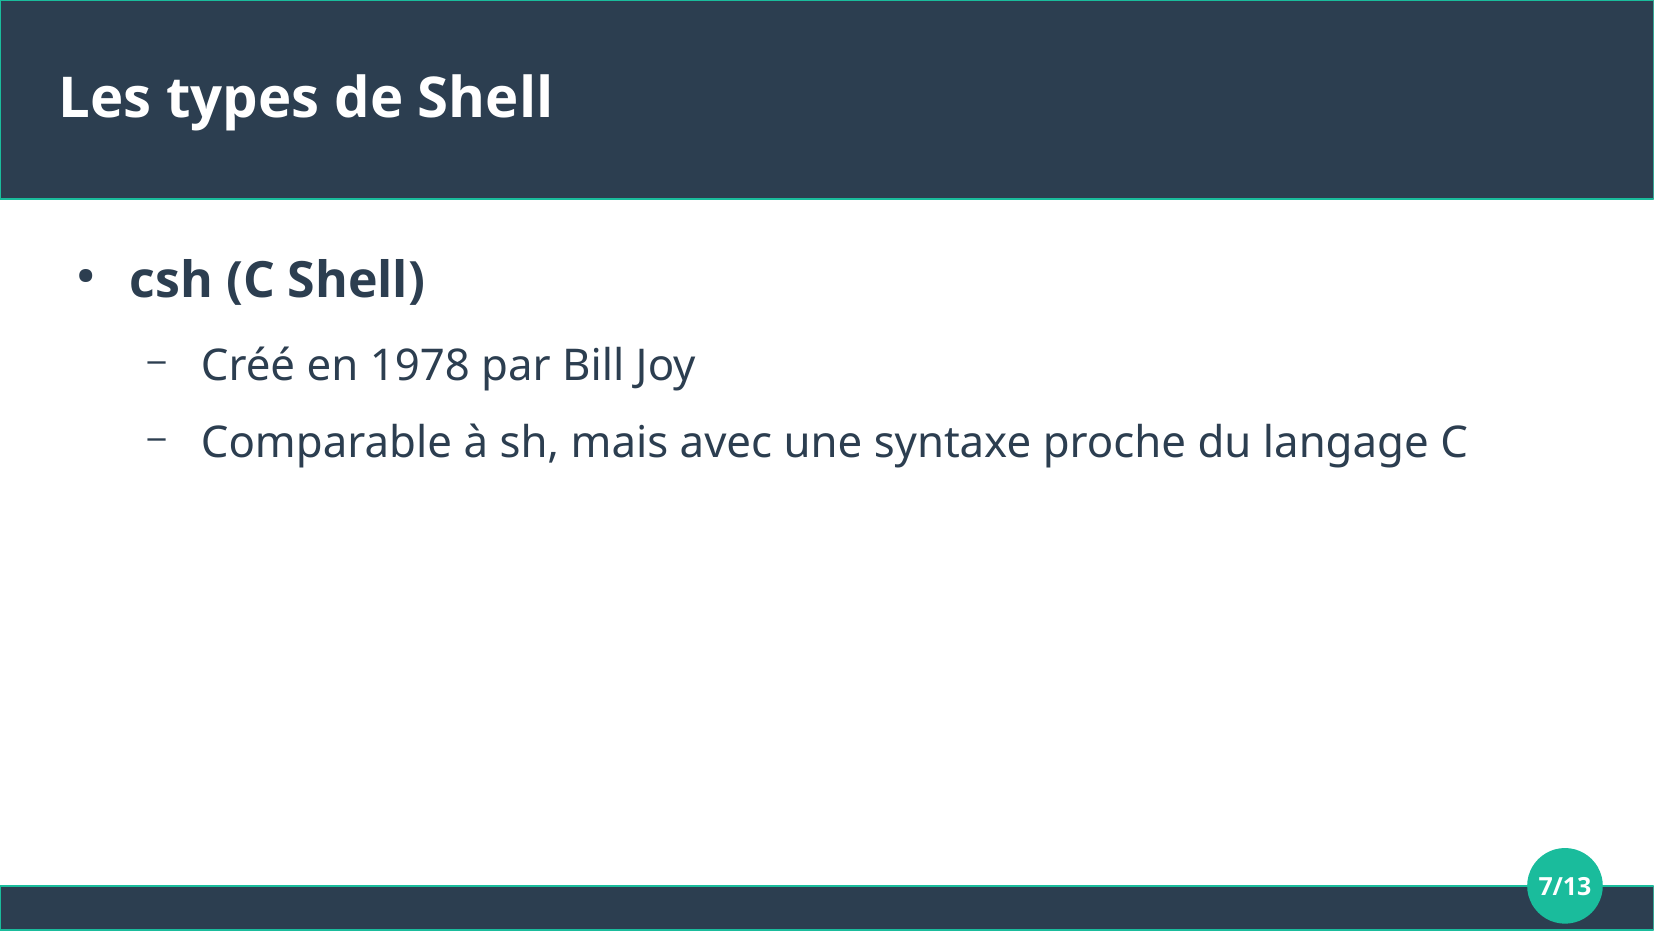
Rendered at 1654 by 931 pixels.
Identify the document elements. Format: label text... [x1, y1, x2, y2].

title Les types de Shell [59, 37, 1595, 155]
list csh (C Shell) Créé en 1978 par Bill Joy Comparable à sh, mais avec une syntaxe proche du langage C [59, 243, 1595, 864]
